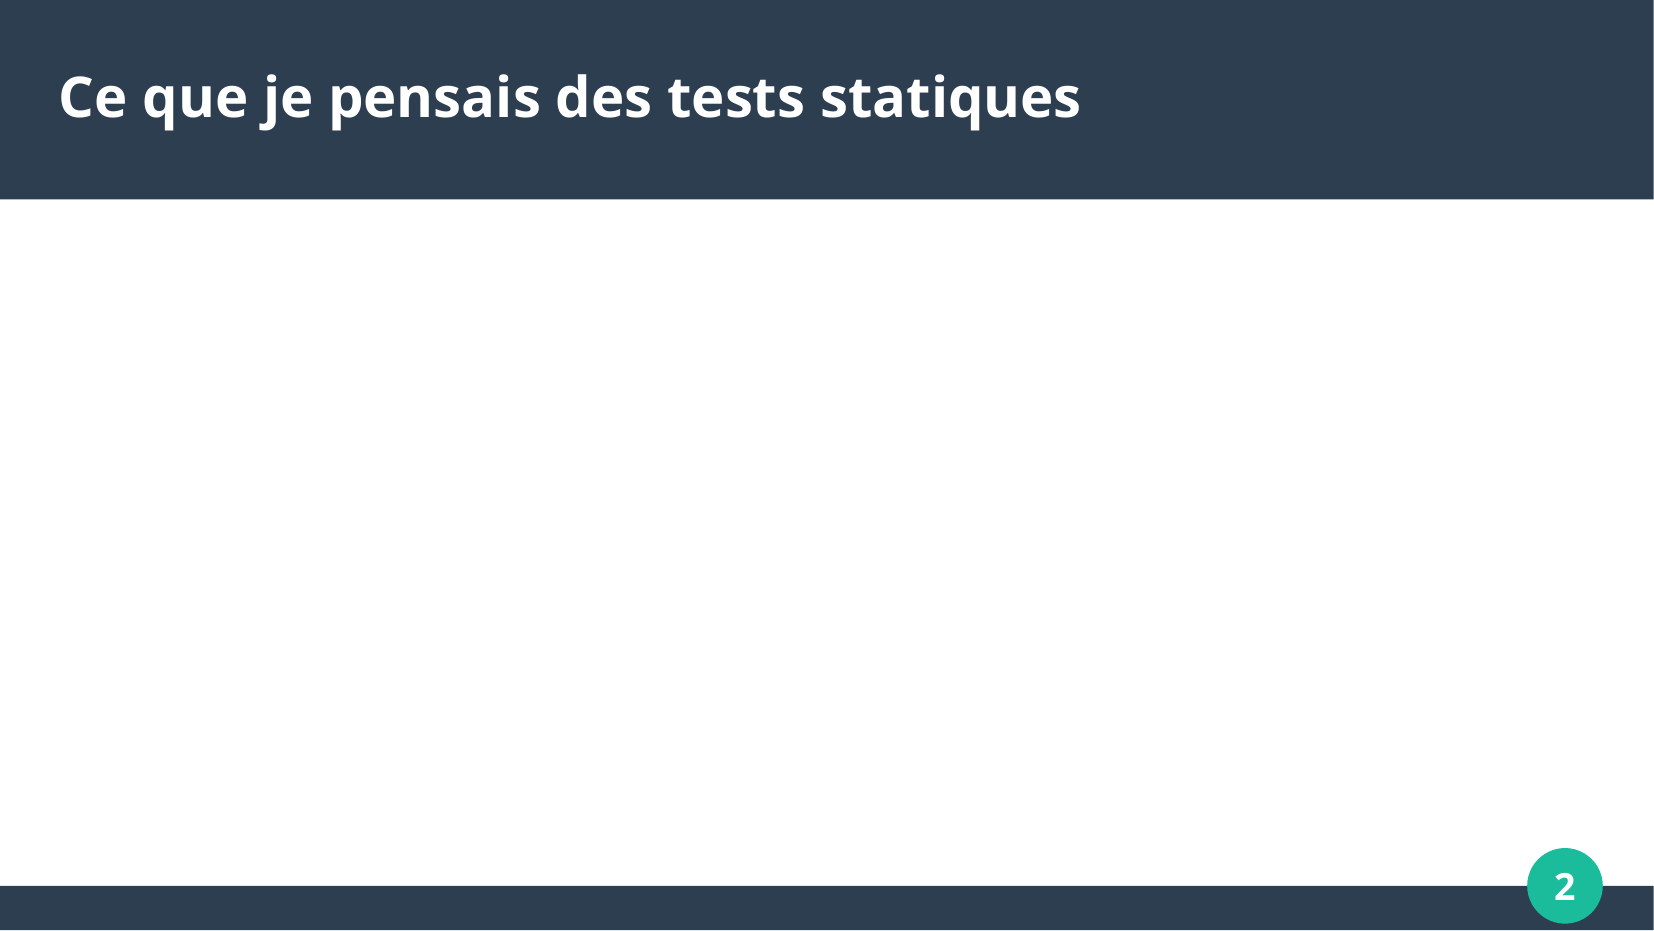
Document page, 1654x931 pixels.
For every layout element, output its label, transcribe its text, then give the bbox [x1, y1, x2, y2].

title Ce que je pensais des tests statiques [59, 37, 1595, 155]
